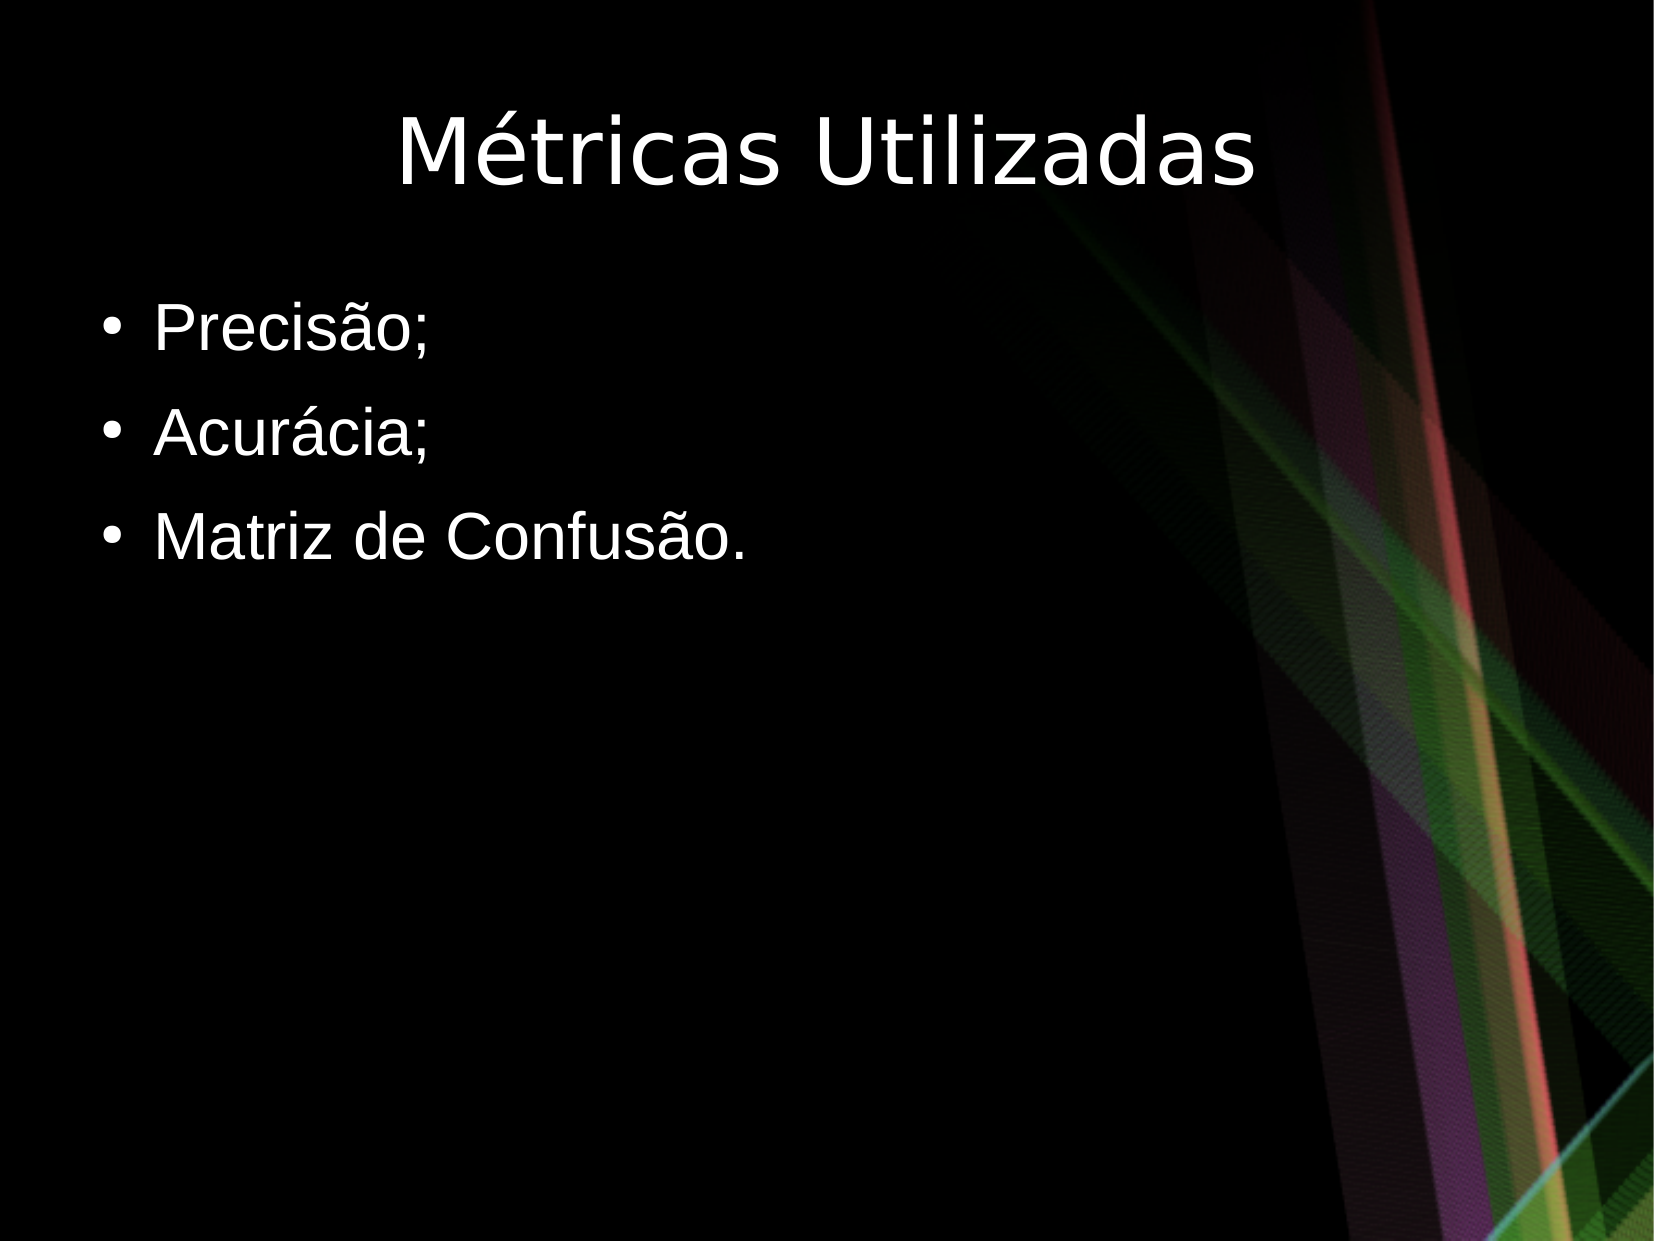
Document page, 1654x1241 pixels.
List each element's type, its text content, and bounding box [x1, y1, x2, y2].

list Precisão; Acurácia; Matriz de Confusão. [82, 290, 1571, 1010]
picture [0, 0, 1654, 1241]
title Métricas Utilizadas [82, 49, 1571, 257]
